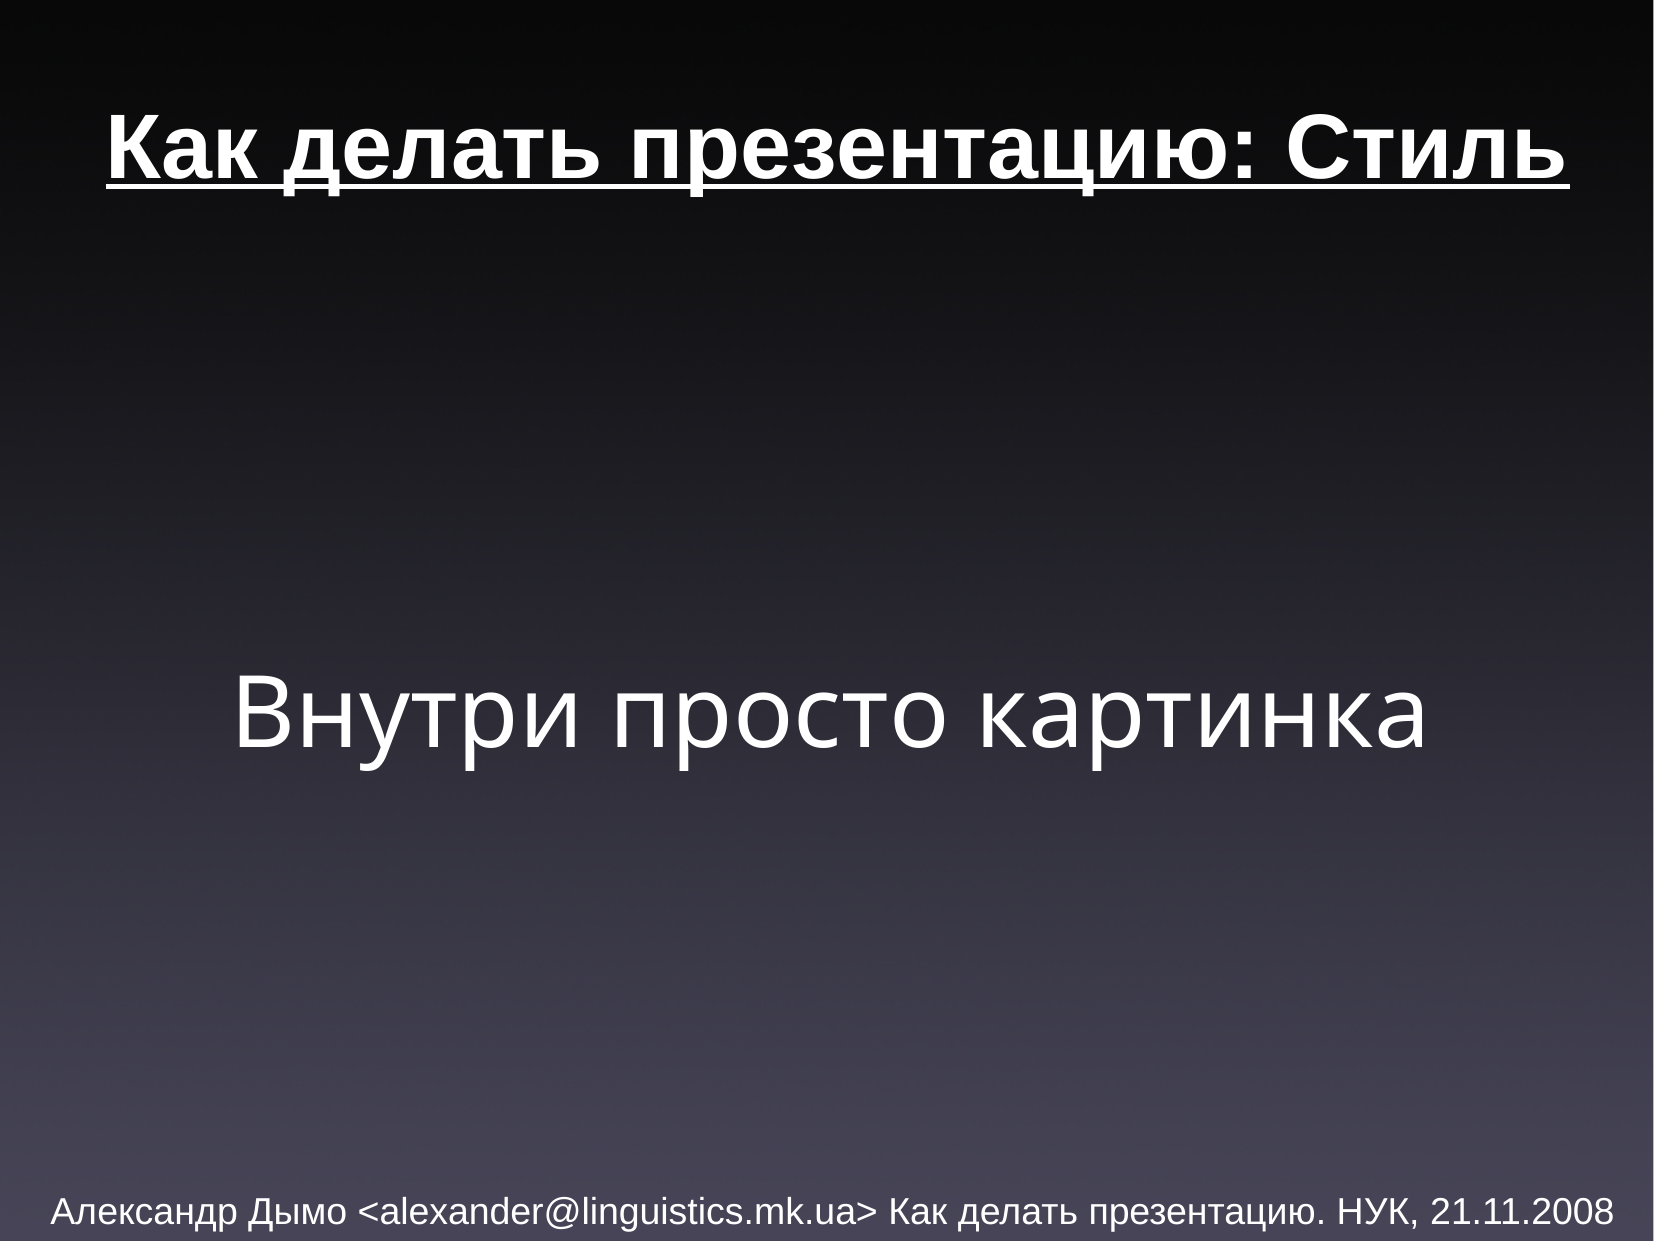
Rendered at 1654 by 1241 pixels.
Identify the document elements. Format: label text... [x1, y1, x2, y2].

subtitle Внутри просто картинка [86, 224, 1575, 1125]
title Как делать презентацию: Стиль [31, 43, 1644, 251]
text_box Александр Дымо <alexander@linguistics.mk.ua> Как делать презентацию. НУК, 21.11.2008 [35, 1183, 1631, 1240]
picture [0, 0, 1654, 1241]
